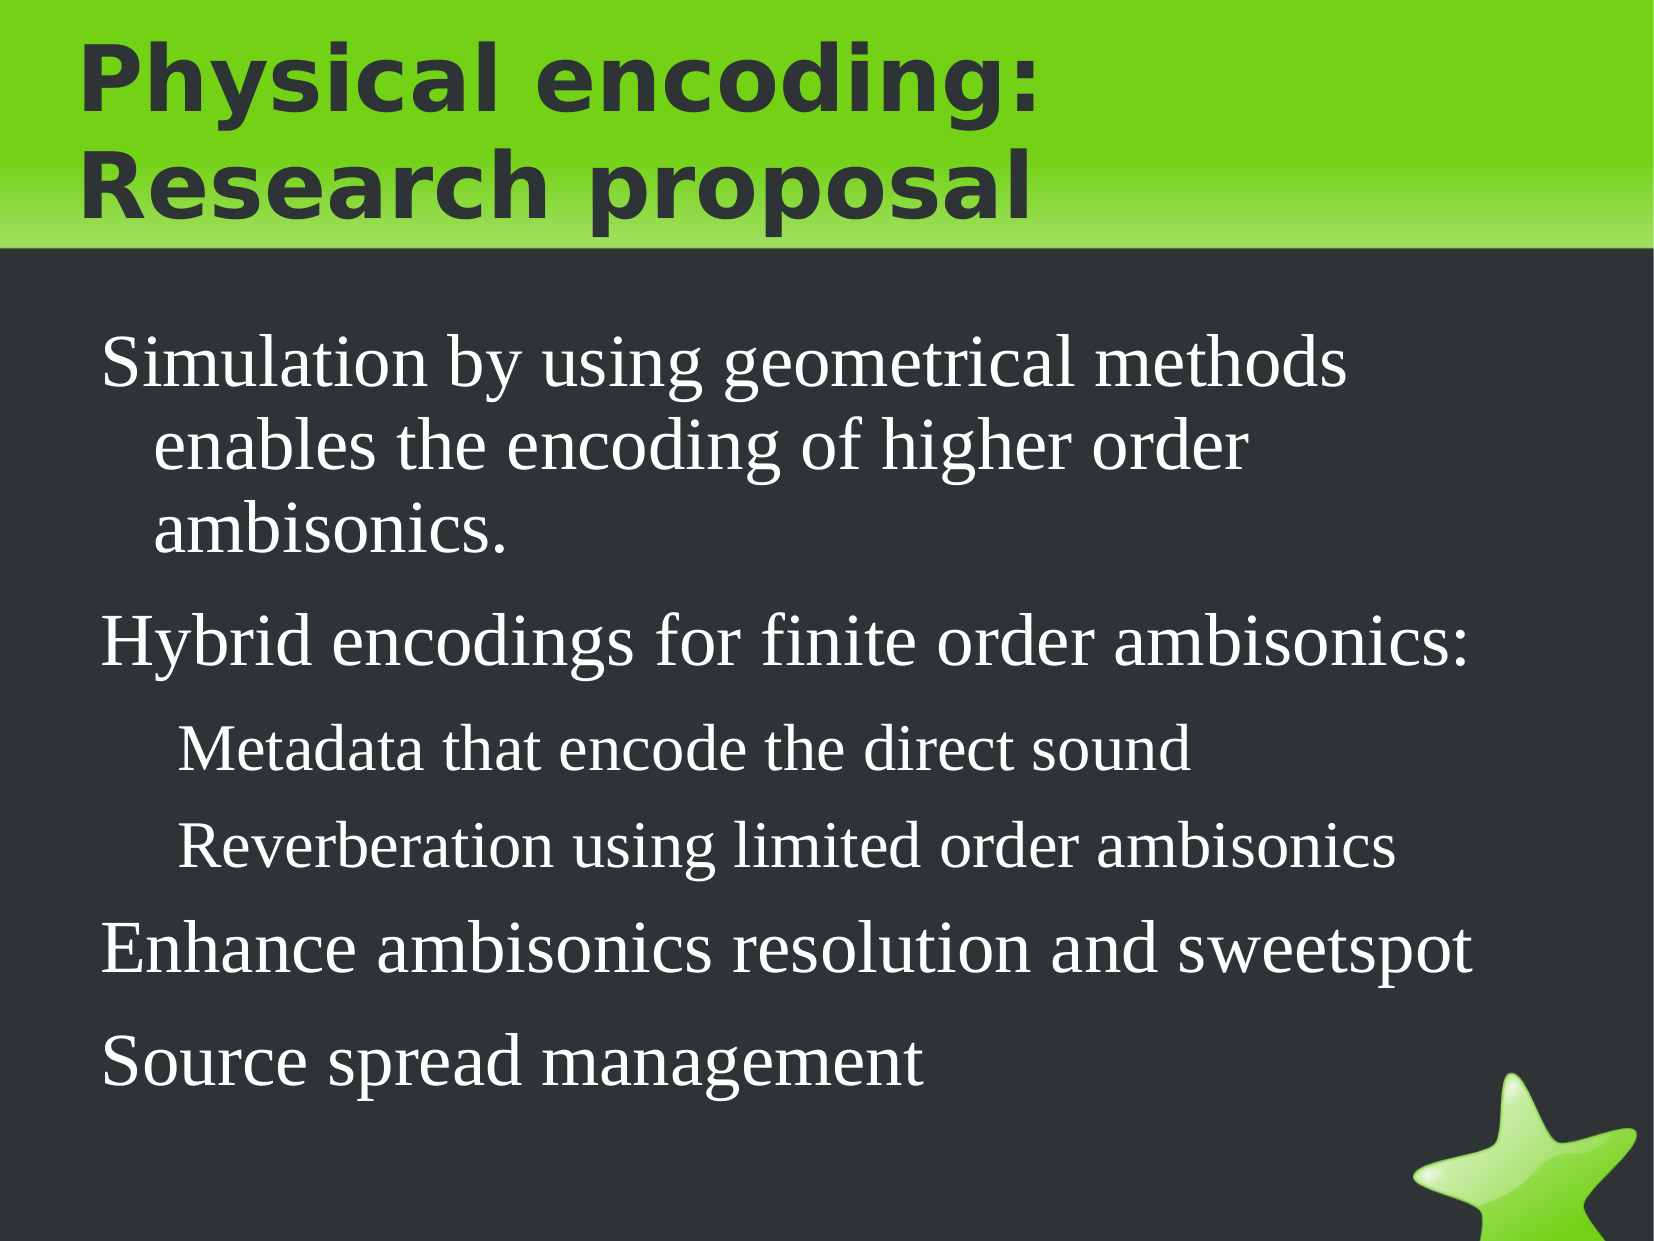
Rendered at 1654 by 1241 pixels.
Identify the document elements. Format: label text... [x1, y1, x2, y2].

title Physical encoding: Research proposal [76, 25, 1565, 240]
picture [0, 0, 1654, 1241]
list Simulation by using geometrical methods enables the encoding of higher order ambisonics. Hybrid encodings for finite order ambisonics: Metadata that encode the direct sound Reverberation using limited order ambisonics Enhance ambisonics resolution and sweetspot Source spread management [82, 319, 1571, 1162]
